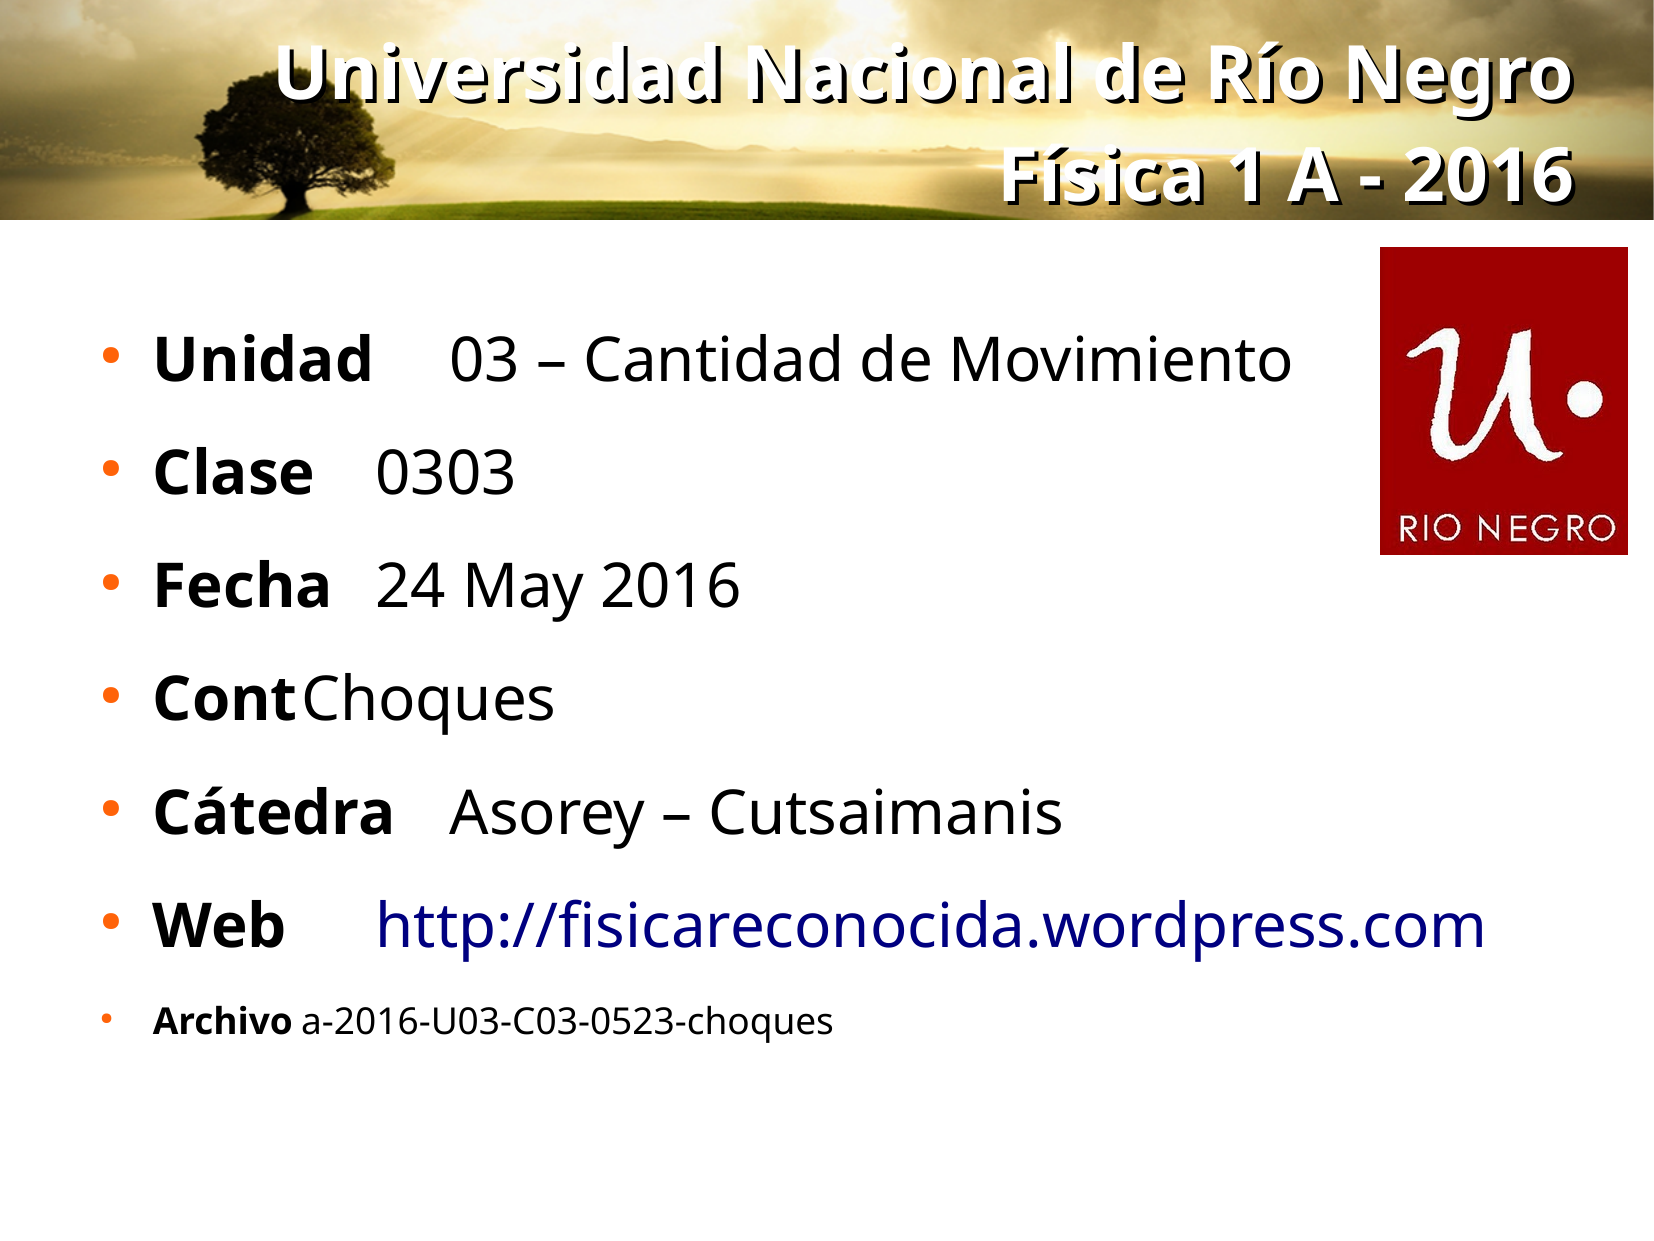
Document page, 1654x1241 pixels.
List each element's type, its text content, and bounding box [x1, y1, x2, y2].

picture [1380, 247, 1628, 556]
picture [0, 0, 1654, 220]
title Universidad Nacional de Río Negro Física 1 A - 2016 [86, 2, 1576, 241]
list Unidad 03 – Cantidad de Movimiento Clase 0303 Fecha 24 May 2016 Cont Choques Cátedra Asorey – Cutsaimanis Web http://fisicareconocida.wordpress.com Archivo a-2016-U03-C03-0523-choques [82, 315, 1571, 1126]
